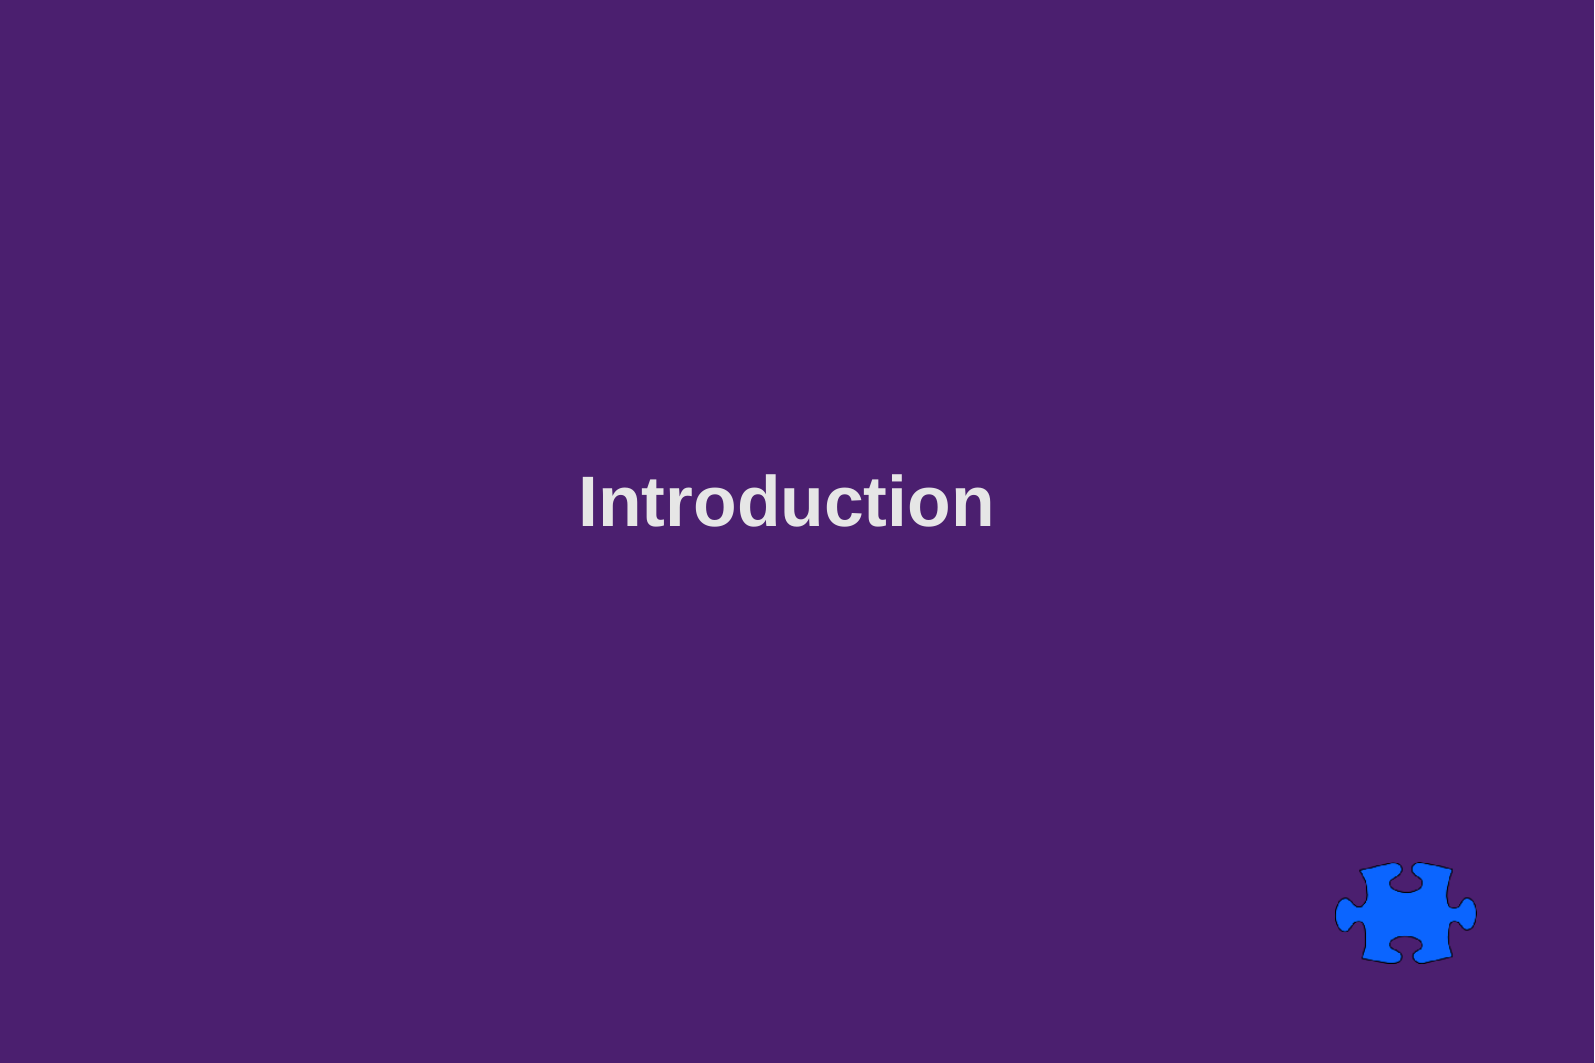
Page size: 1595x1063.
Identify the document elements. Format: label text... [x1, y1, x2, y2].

picture [1335, 862, 1477, 964]
title Introduction [106, 413, 1468, 591]
